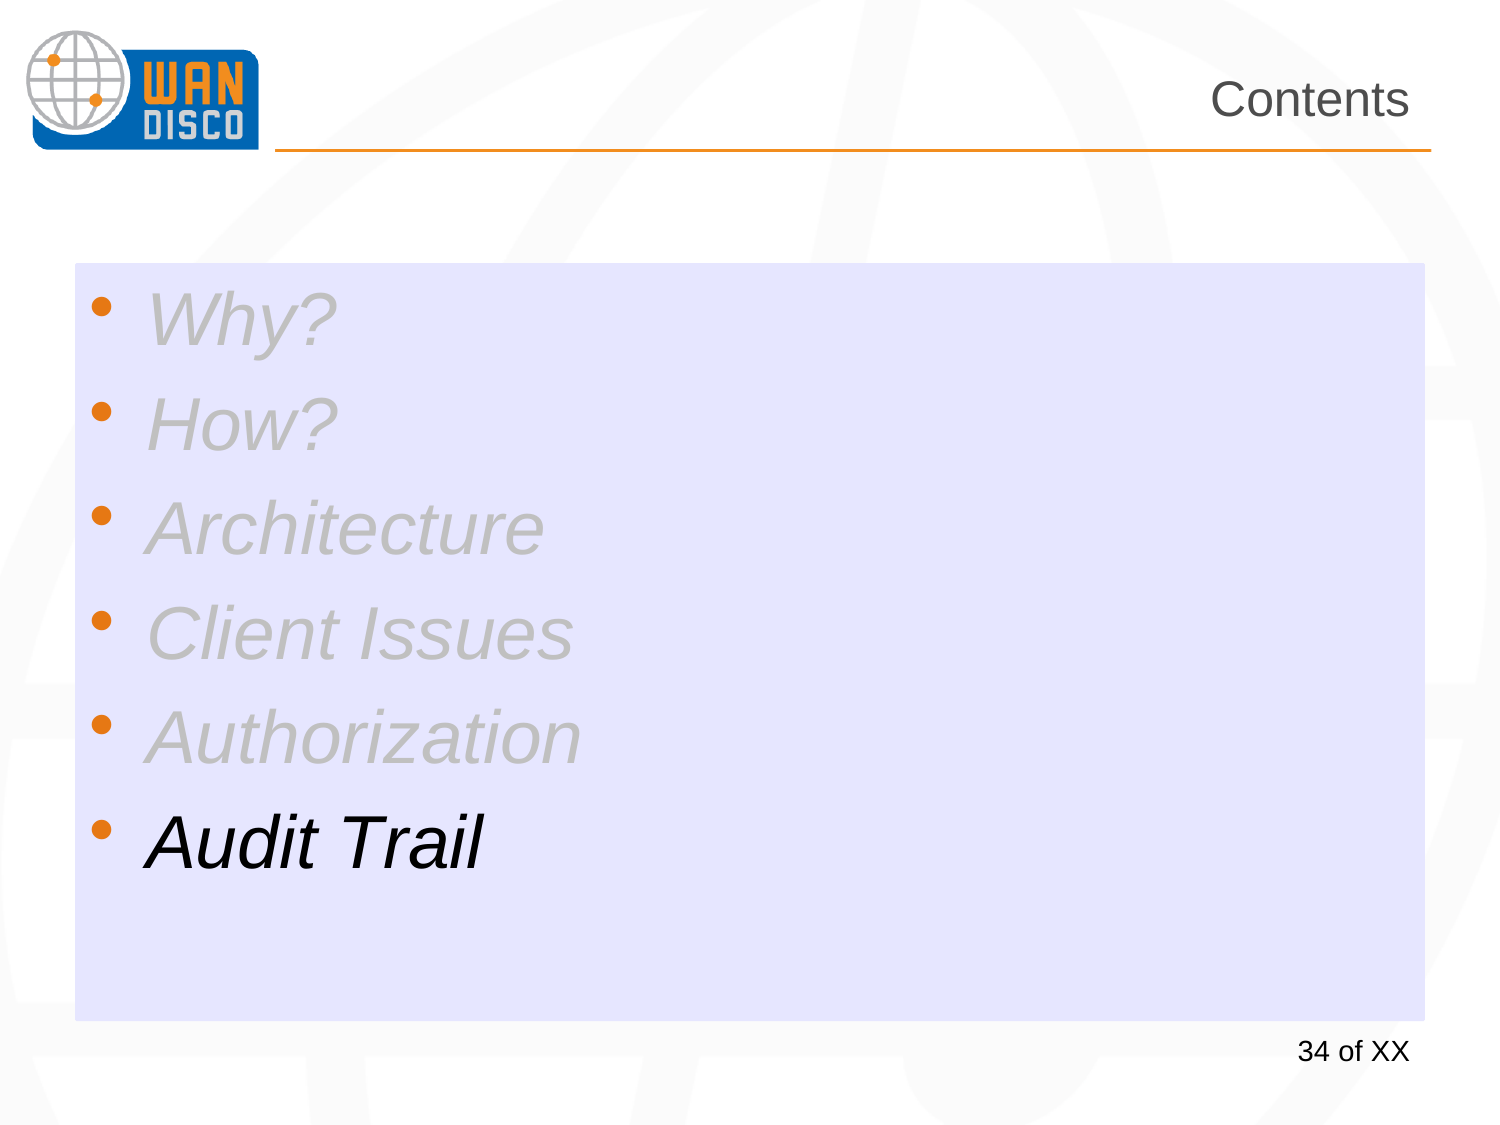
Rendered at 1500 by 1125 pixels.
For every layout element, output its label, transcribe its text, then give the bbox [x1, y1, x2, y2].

picture [0, 0, 1500, 1125]
title Contents [265, 37, 1425, 156]
list Why? How? Architecture Client Issues Authorization Audit Trail [75, 263, 1425, 1022]
